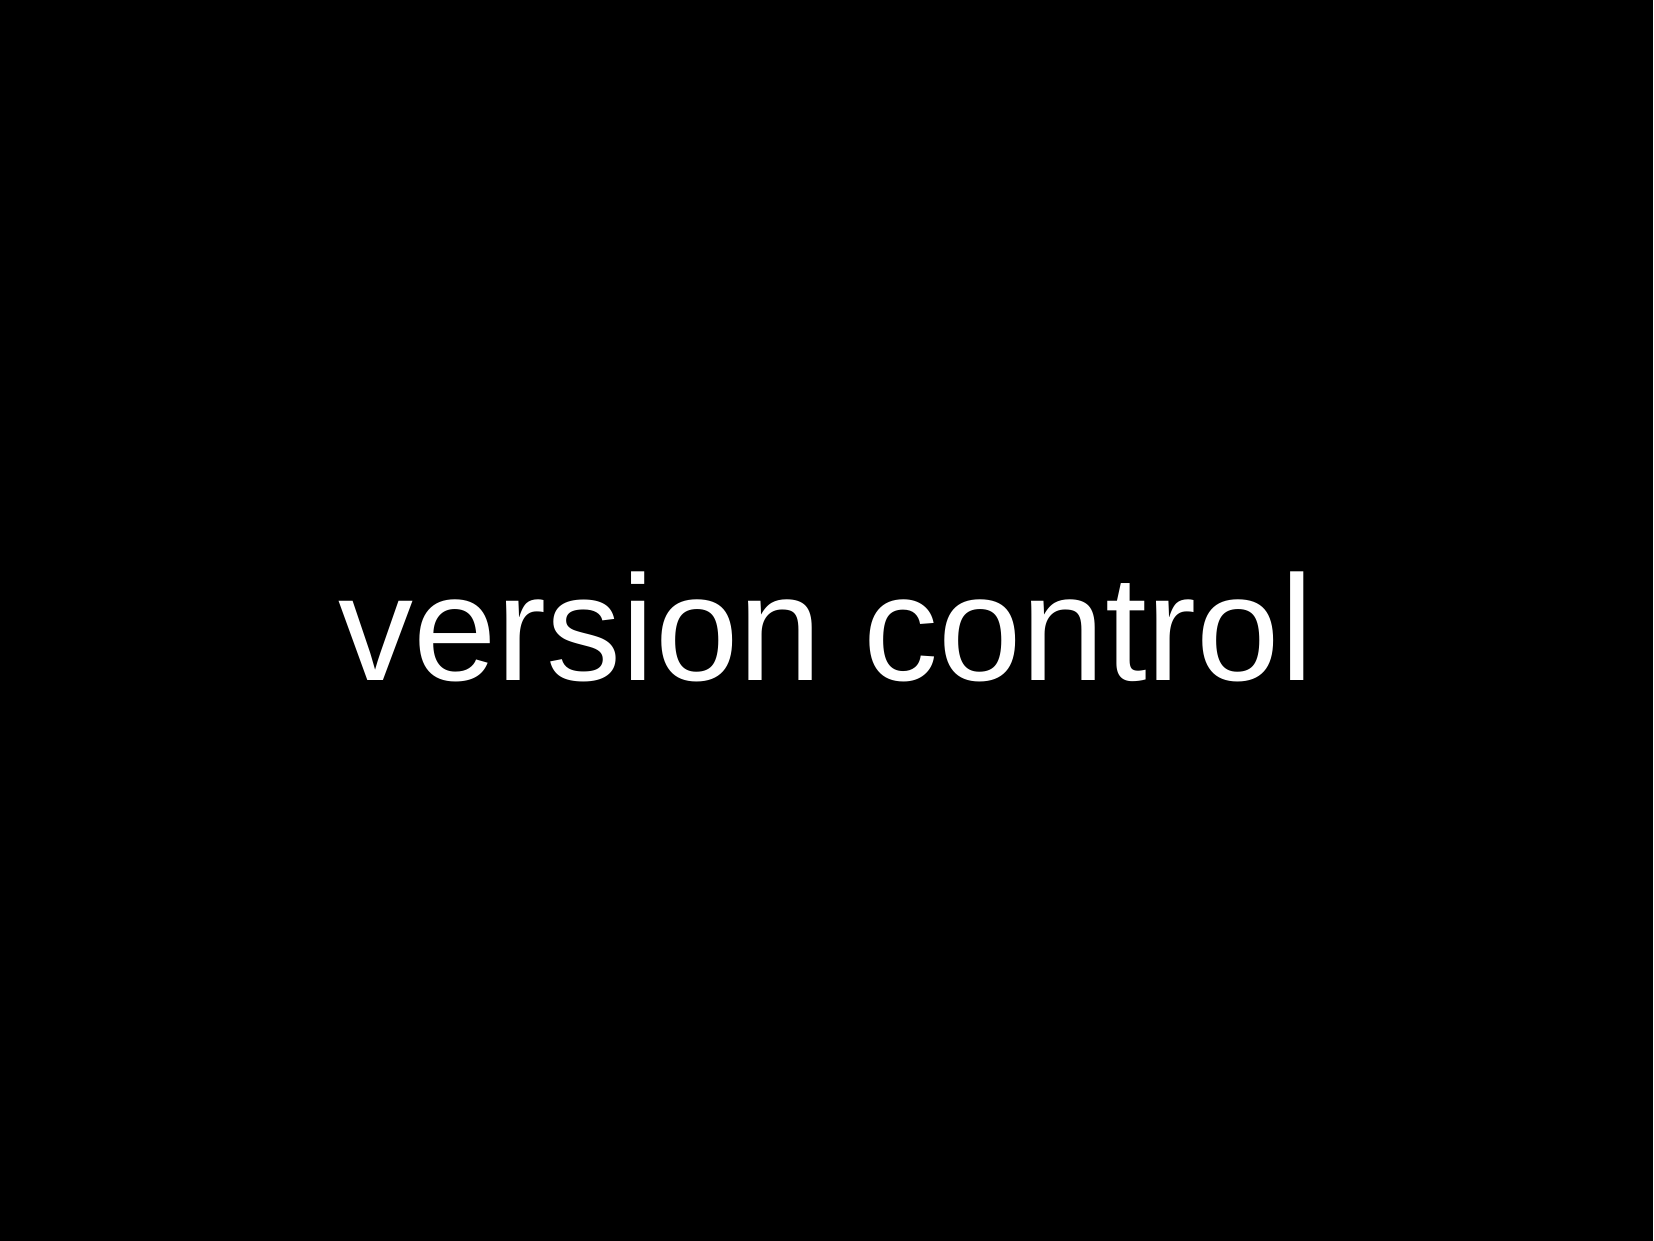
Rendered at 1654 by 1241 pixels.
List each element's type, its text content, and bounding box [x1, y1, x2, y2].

title version control [82, 56, 1571, 1201]
